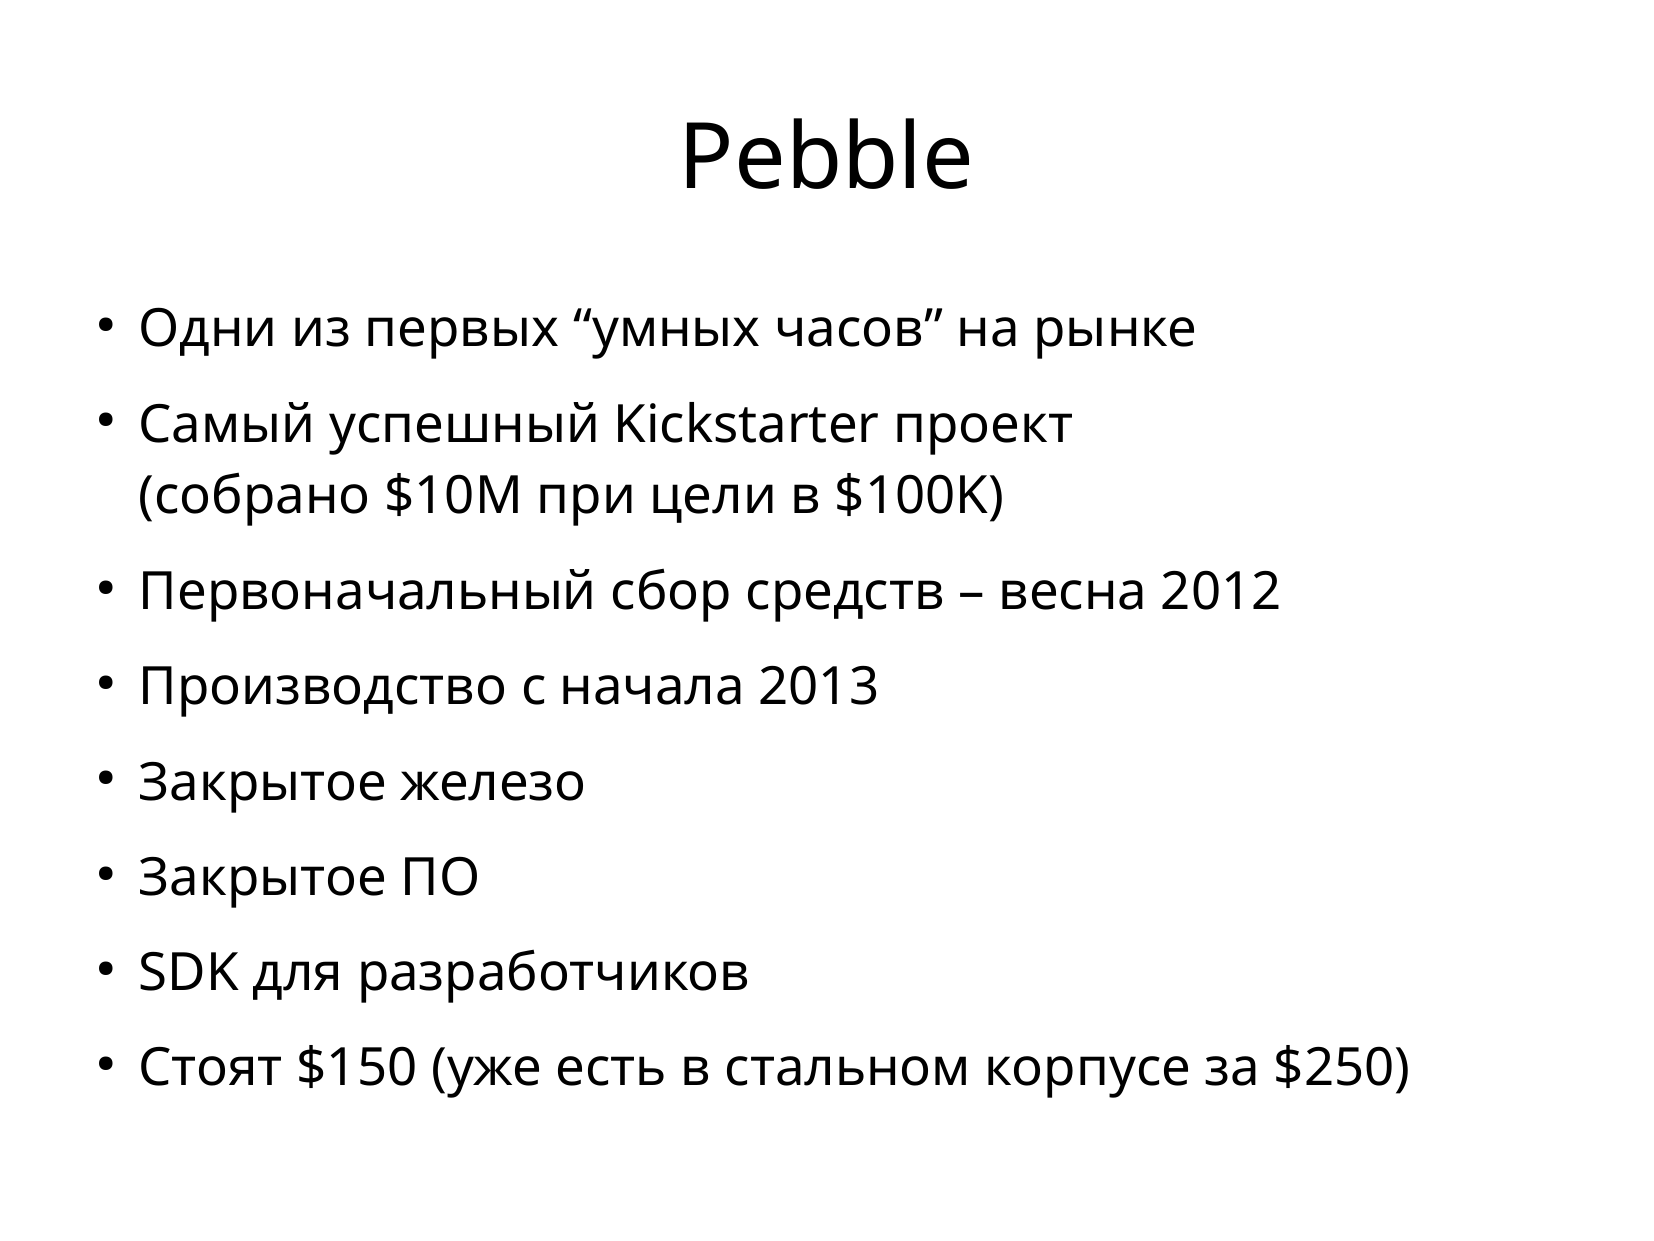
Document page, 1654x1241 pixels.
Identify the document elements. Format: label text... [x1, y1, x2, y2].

title Pebble [82, 49, 1571, 257]
list Одни из первых “умных часов” на рынке Самый успешный Kickstarter проект (собрано $10M при цели в $100K) Первоначальный сбор средств – весна 2012 Производство с начала 2013 Закрытое железо Закрытое ПО SDK для разработчиков Стоят $150 (уже есть в стальном корпусе за $250) [82, 290, 1571, 1111]
